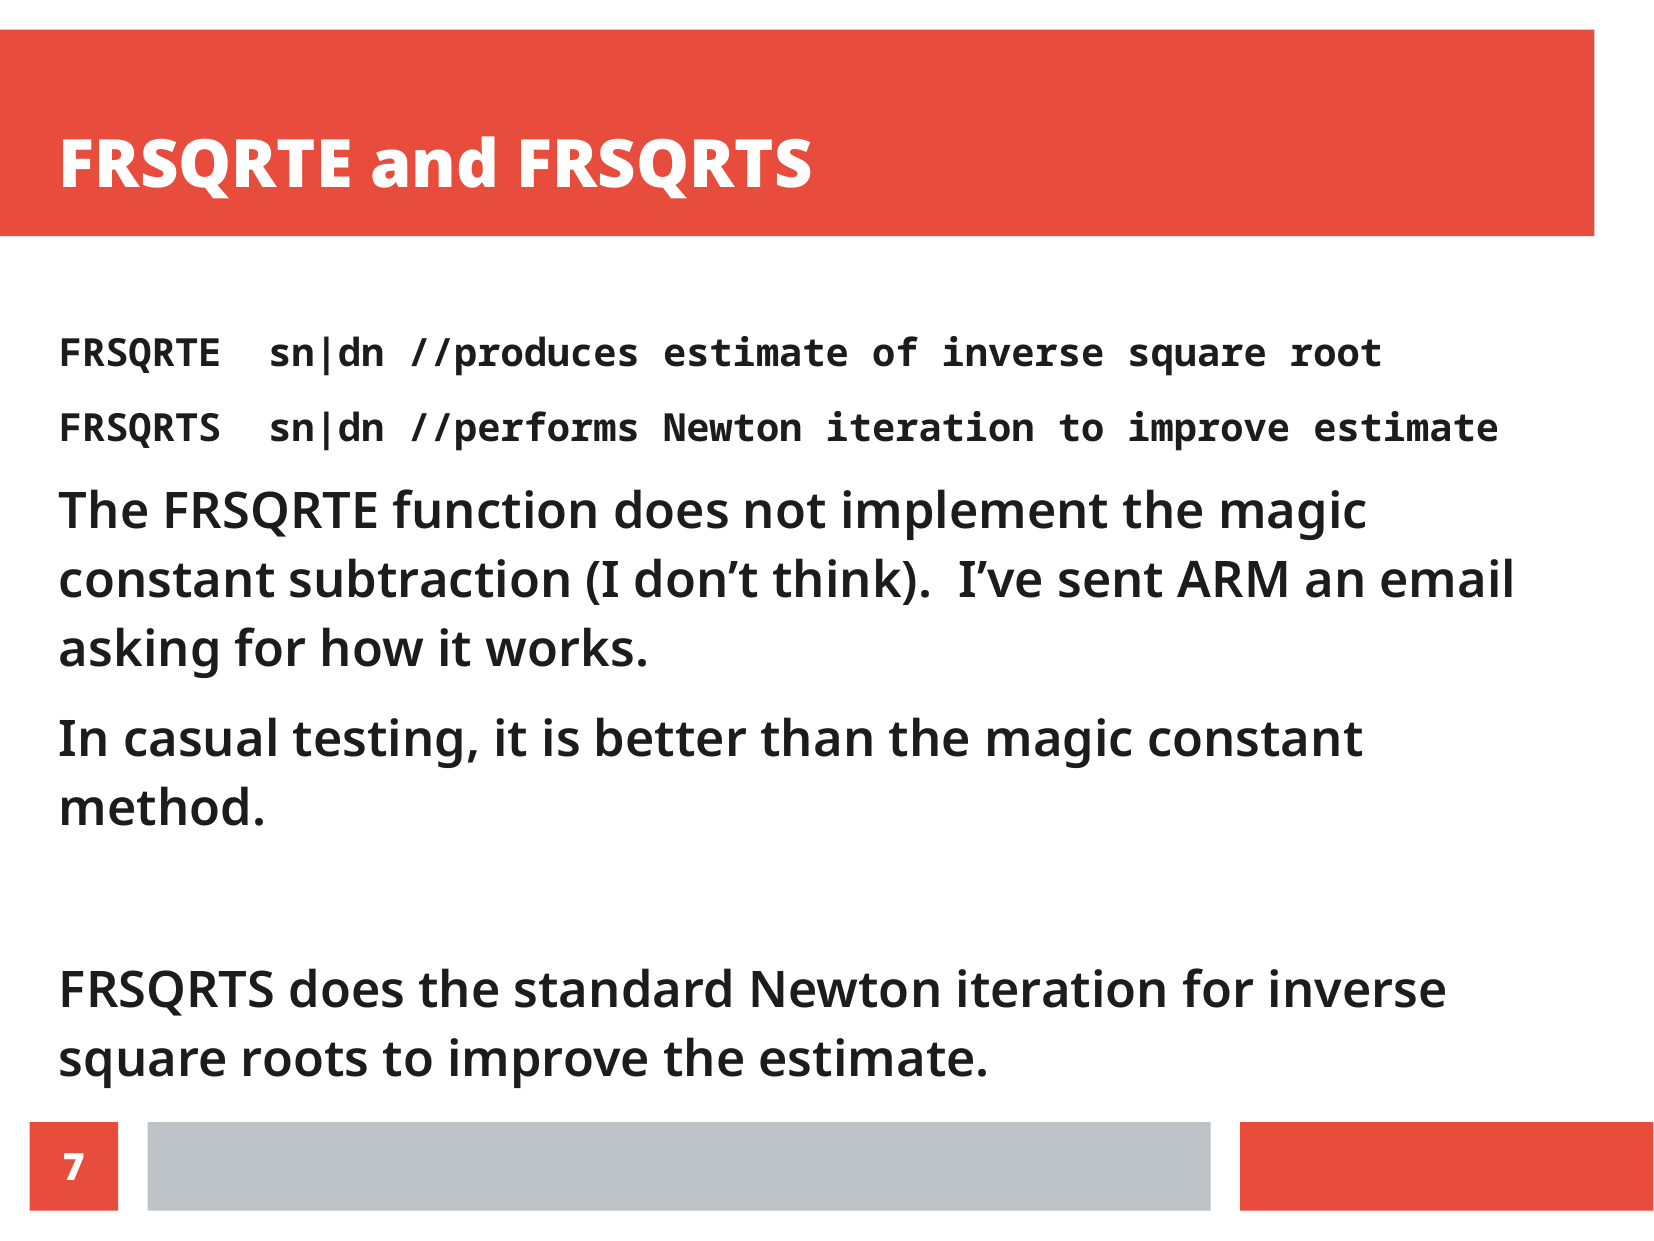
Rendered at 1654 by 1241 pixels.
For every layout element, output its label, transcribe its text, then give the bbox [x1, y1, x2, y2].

list FRSQRTE sn|dn //produces estimate of inverse square root FRSQRTS sn|dn //performs Newton iteration to improve estimate The FRSQRTE function does not implement the magic constant subtraction (I don’t think). I’ve sent ARM an email asking for how it works. In casual testing, it is better than the magic constant method. FRSQRTS does the standard Newton iteration for inverse square roots to improve the estimate. [59, 324, 1565, 1093]
title FRSQRTE and FRSQRTS [59, 59, 1595, 207]
